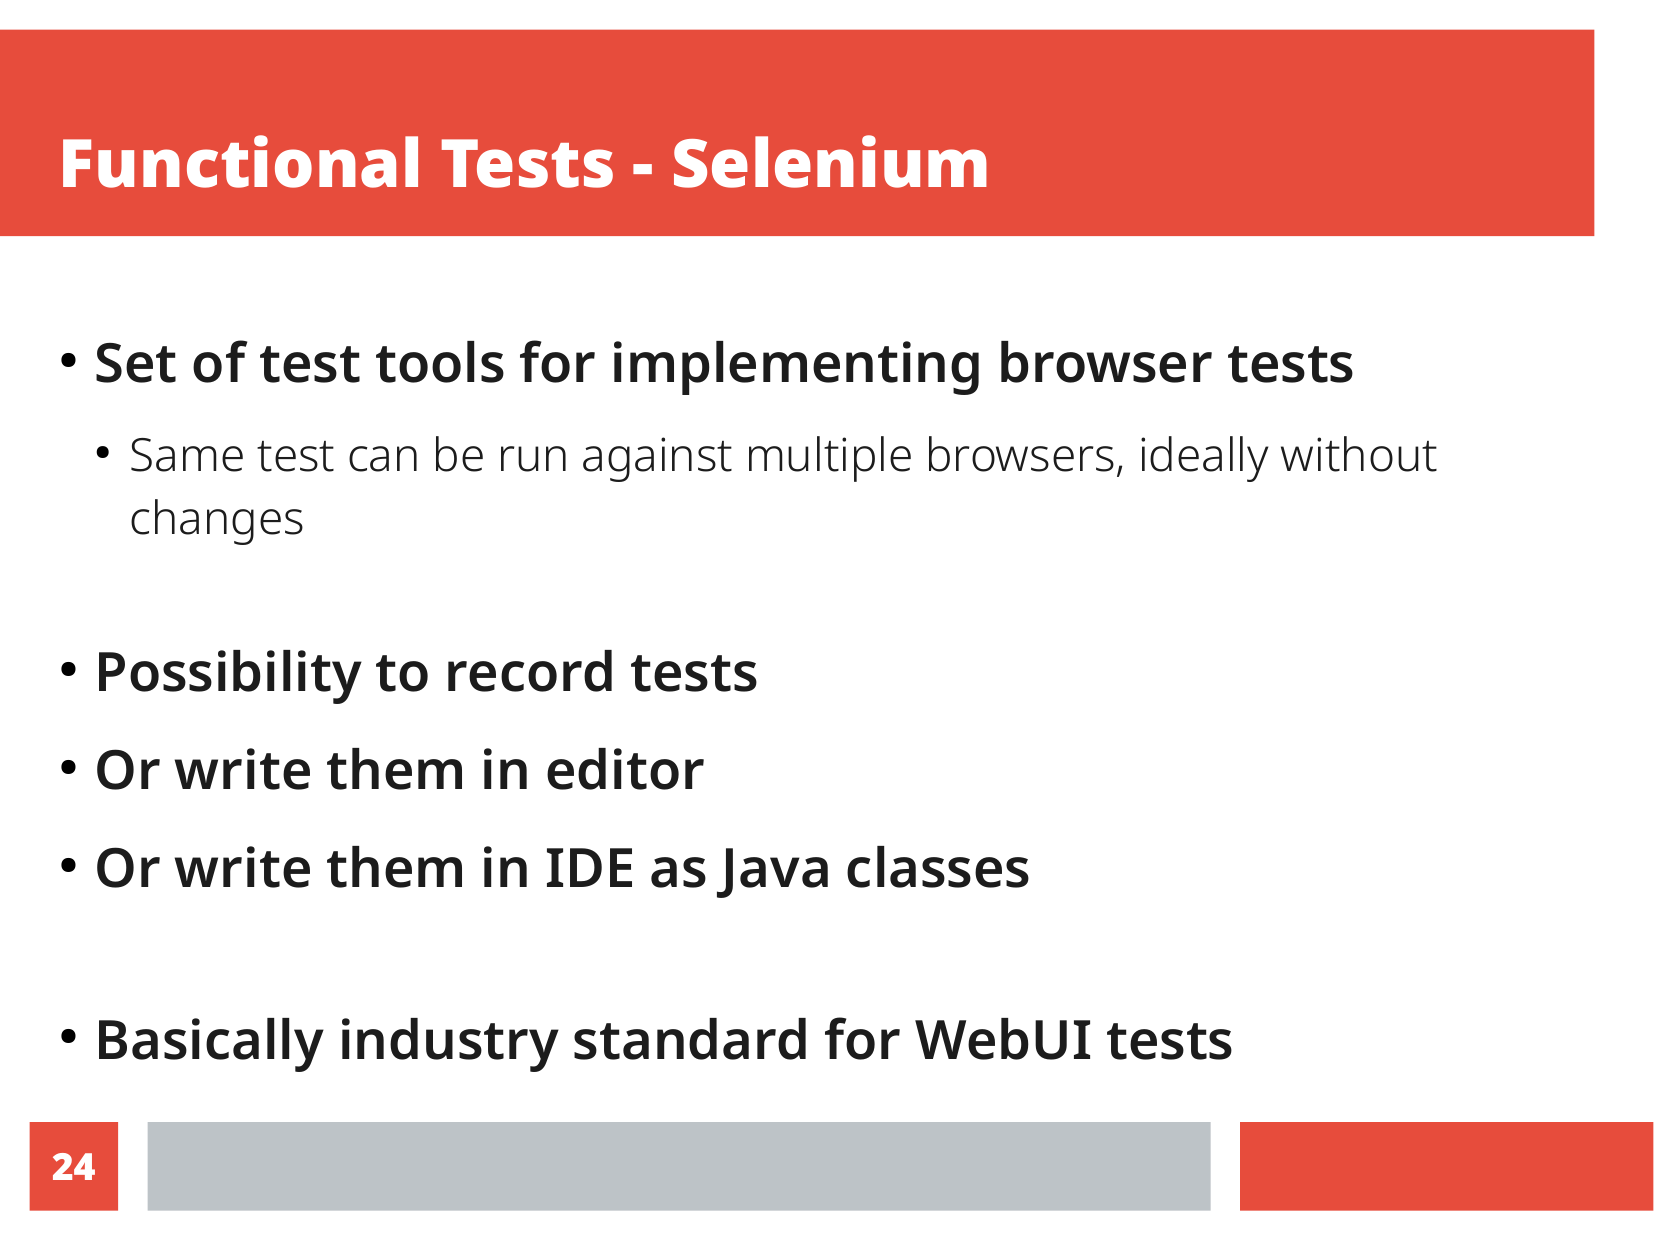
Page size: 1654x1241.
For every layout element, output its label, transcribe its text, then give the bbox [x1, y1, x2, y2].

title Functional Tests - Selenium [59, 59, 1595, 207]
list Set of test tools for implementing browser tests Same test can be run against multiple browsers, ideally without changes Possibility to record tests Or write them in editor Or write them in IDE as Java classes Basically industry standard for WebUI tests [59, 324, 1565, 1093]
